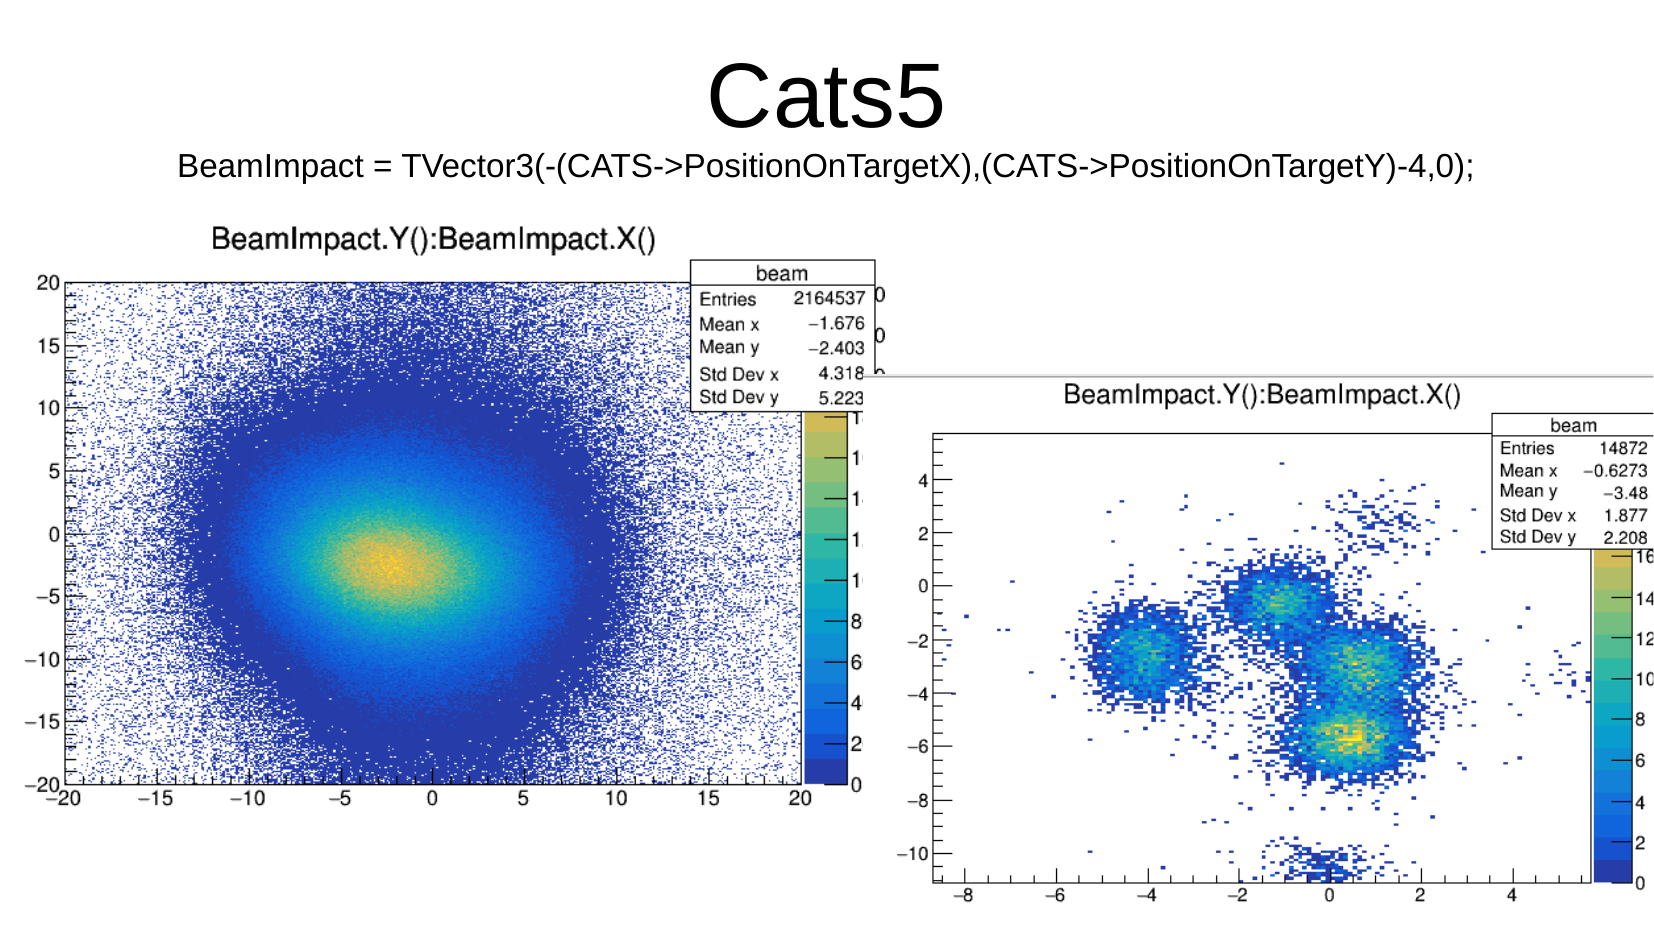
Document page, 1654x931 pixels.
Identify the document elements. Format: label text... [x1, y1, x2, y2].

picture [0, 224, 1654, 912]
title Cats5 BeamImpact = TVector3(-(CATS->PositionOnTargetX),(CATS->PositionOnTargetY)-4,0); [82, 36, 1571, 192]
